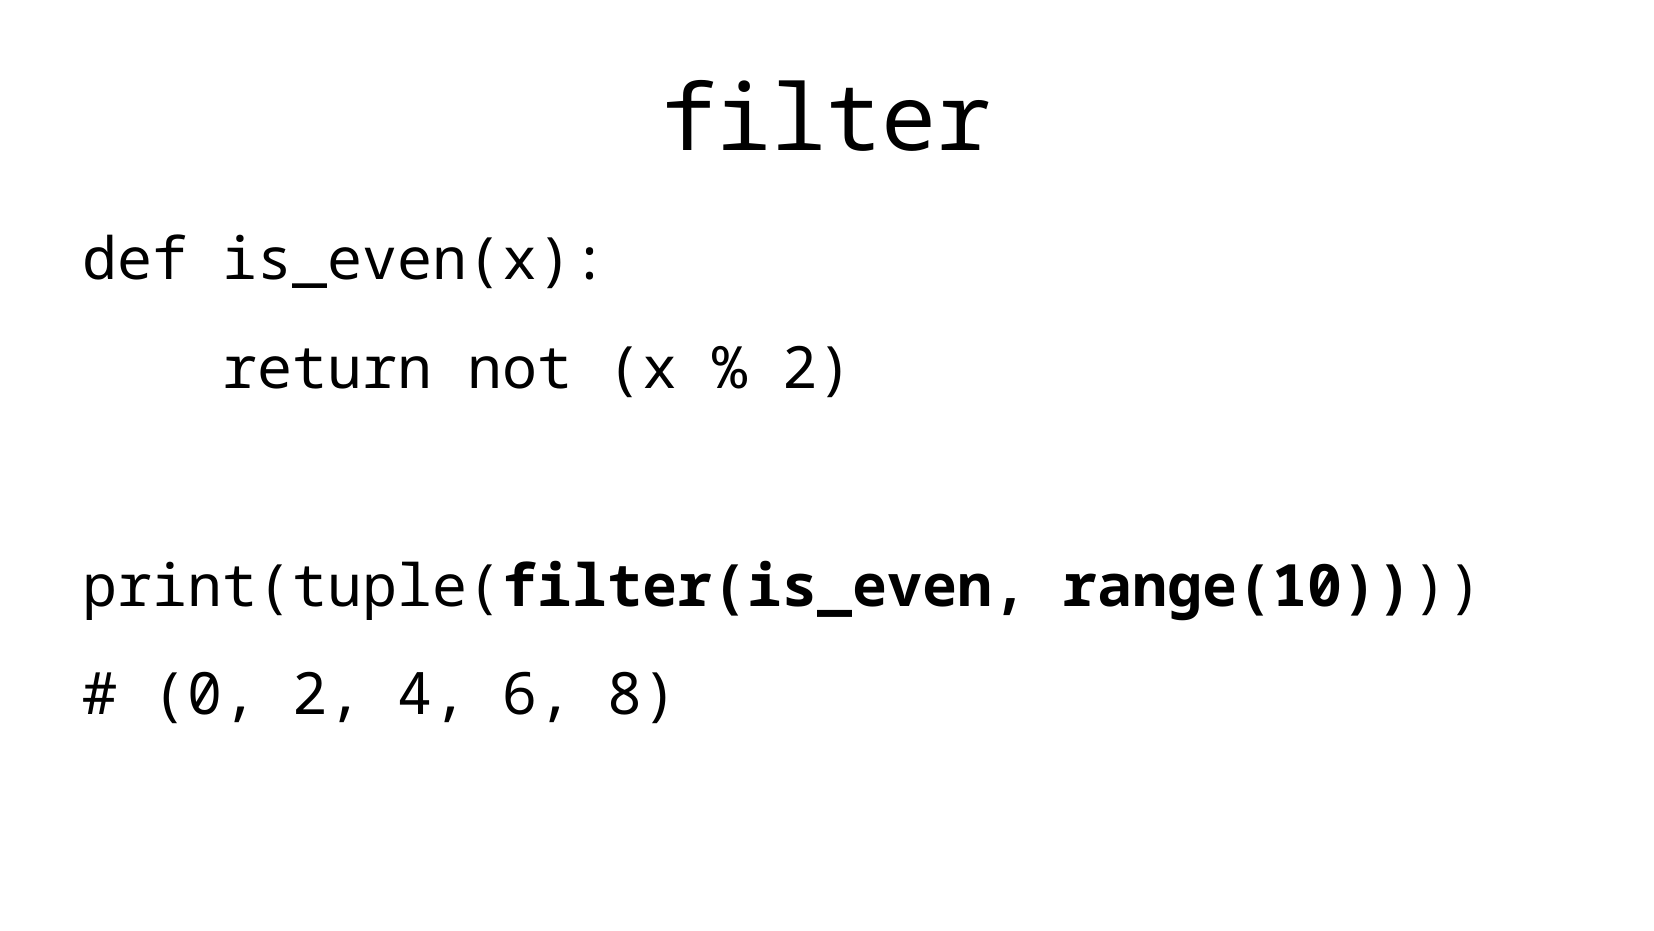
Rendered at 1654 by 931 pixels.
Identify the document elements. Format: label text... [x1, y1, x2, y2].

list def is_even(x): return not (x % 2) print(tuple(filter(is_even, range(10)))) # (0, 2, 4, 6, 8) [82, 217, 1571, 758]
title filter [82, 37, 1571, 193]
